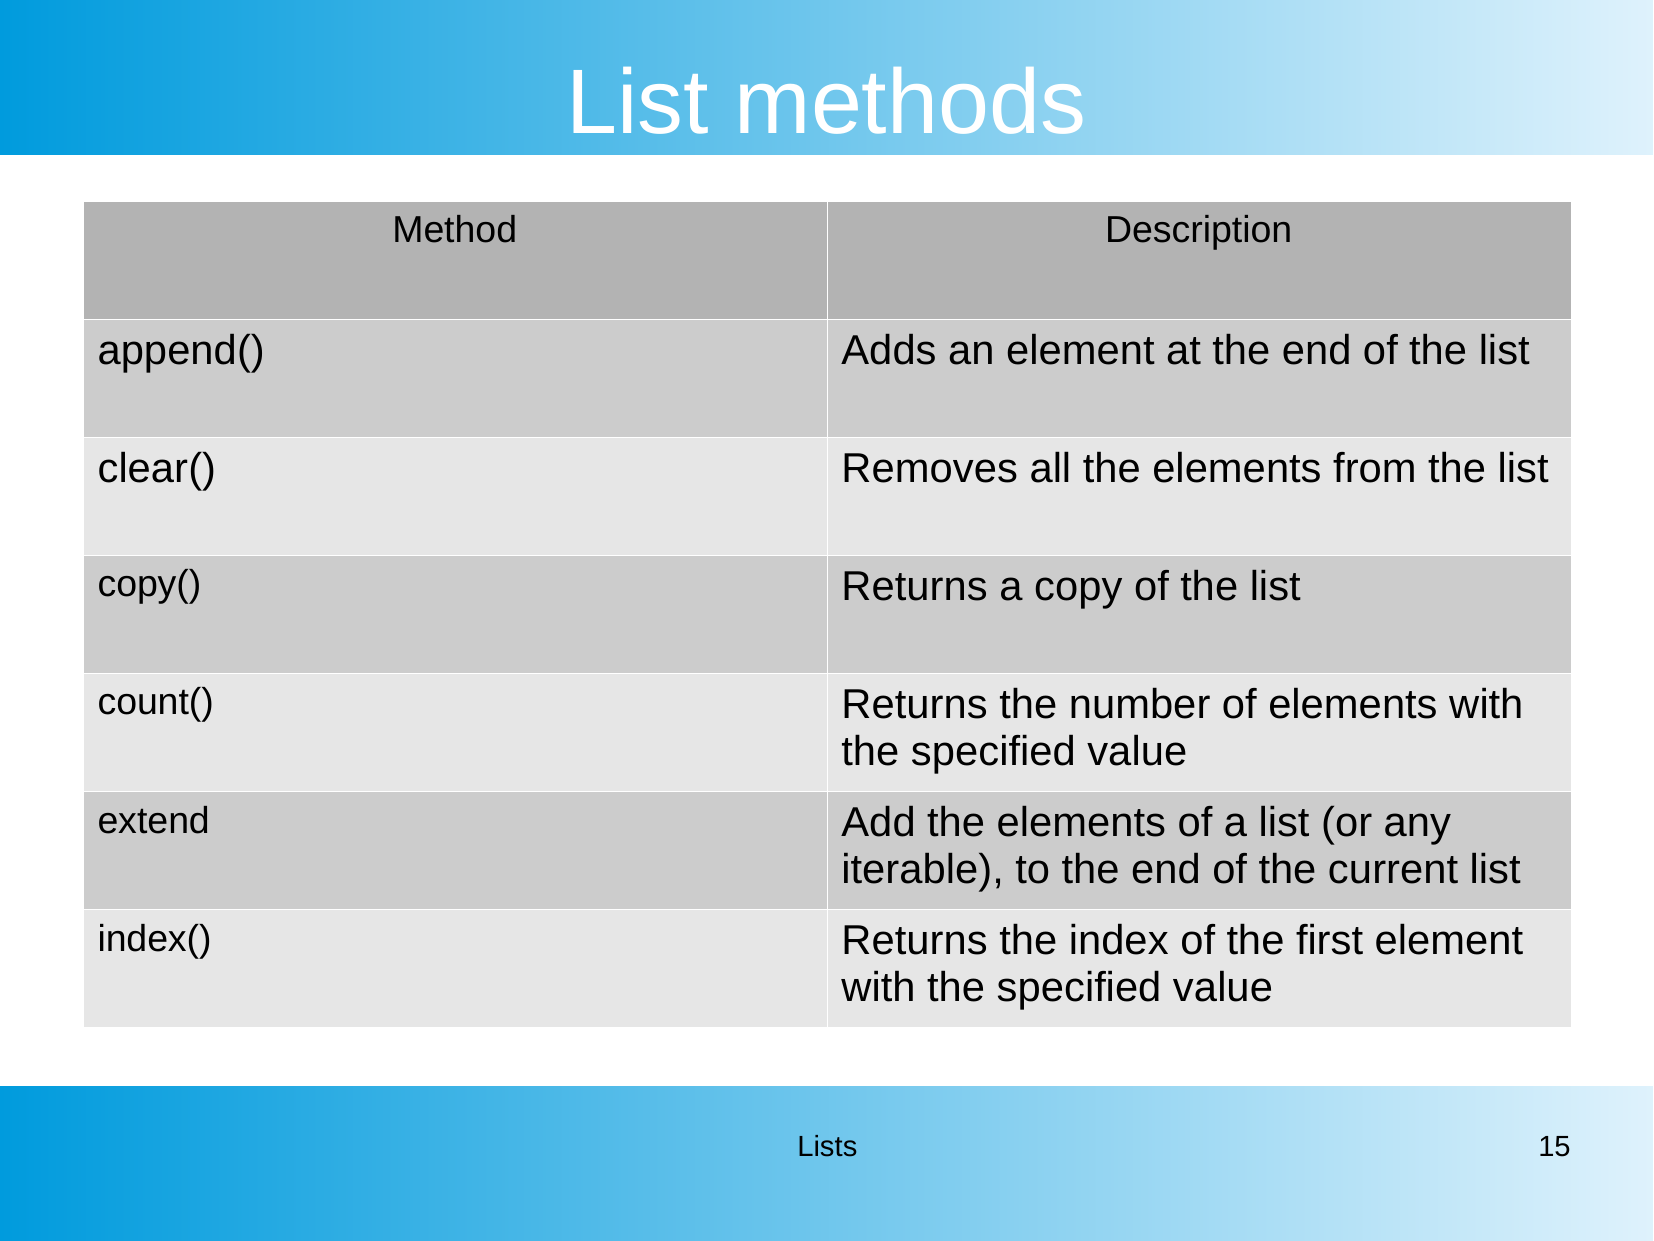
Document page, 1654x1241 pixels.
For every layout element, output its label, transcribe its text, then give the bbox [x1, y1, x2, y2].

table_header Description [828, 202, 1571, 319]
table_cell index() [84, 910, 827, 1027]
table_cell Returns a copy of the list [828, 556, 1571, 673]
table_cell count() [84, 674, 827, 791]
table_cell extend [84, 792, 827, 909]
table_cell Removes all the elements from the list [828, 438, 1571, 555]
table_cell clear() [84, 438, 827, 555]
table_cell Adds an element at the end of the list [828, 320, 1571, 437]
title List methods [82, 49, 1571, 155]
table_cell Returns the number of elements with the specified value [828, 674, 1571, 791]
table_cell copy() [84, 556, 827, 673]
table_header Method [84, 202, 827, 319]
table_cell Add the elements of a list (or any iterable), to the end of the current list [828, 792, 1571, 909]
table_cell append() [84, 320, 827, 437]
table_cell Returns the index of the first element with the specified value [828, 910, 1571, 1027]
